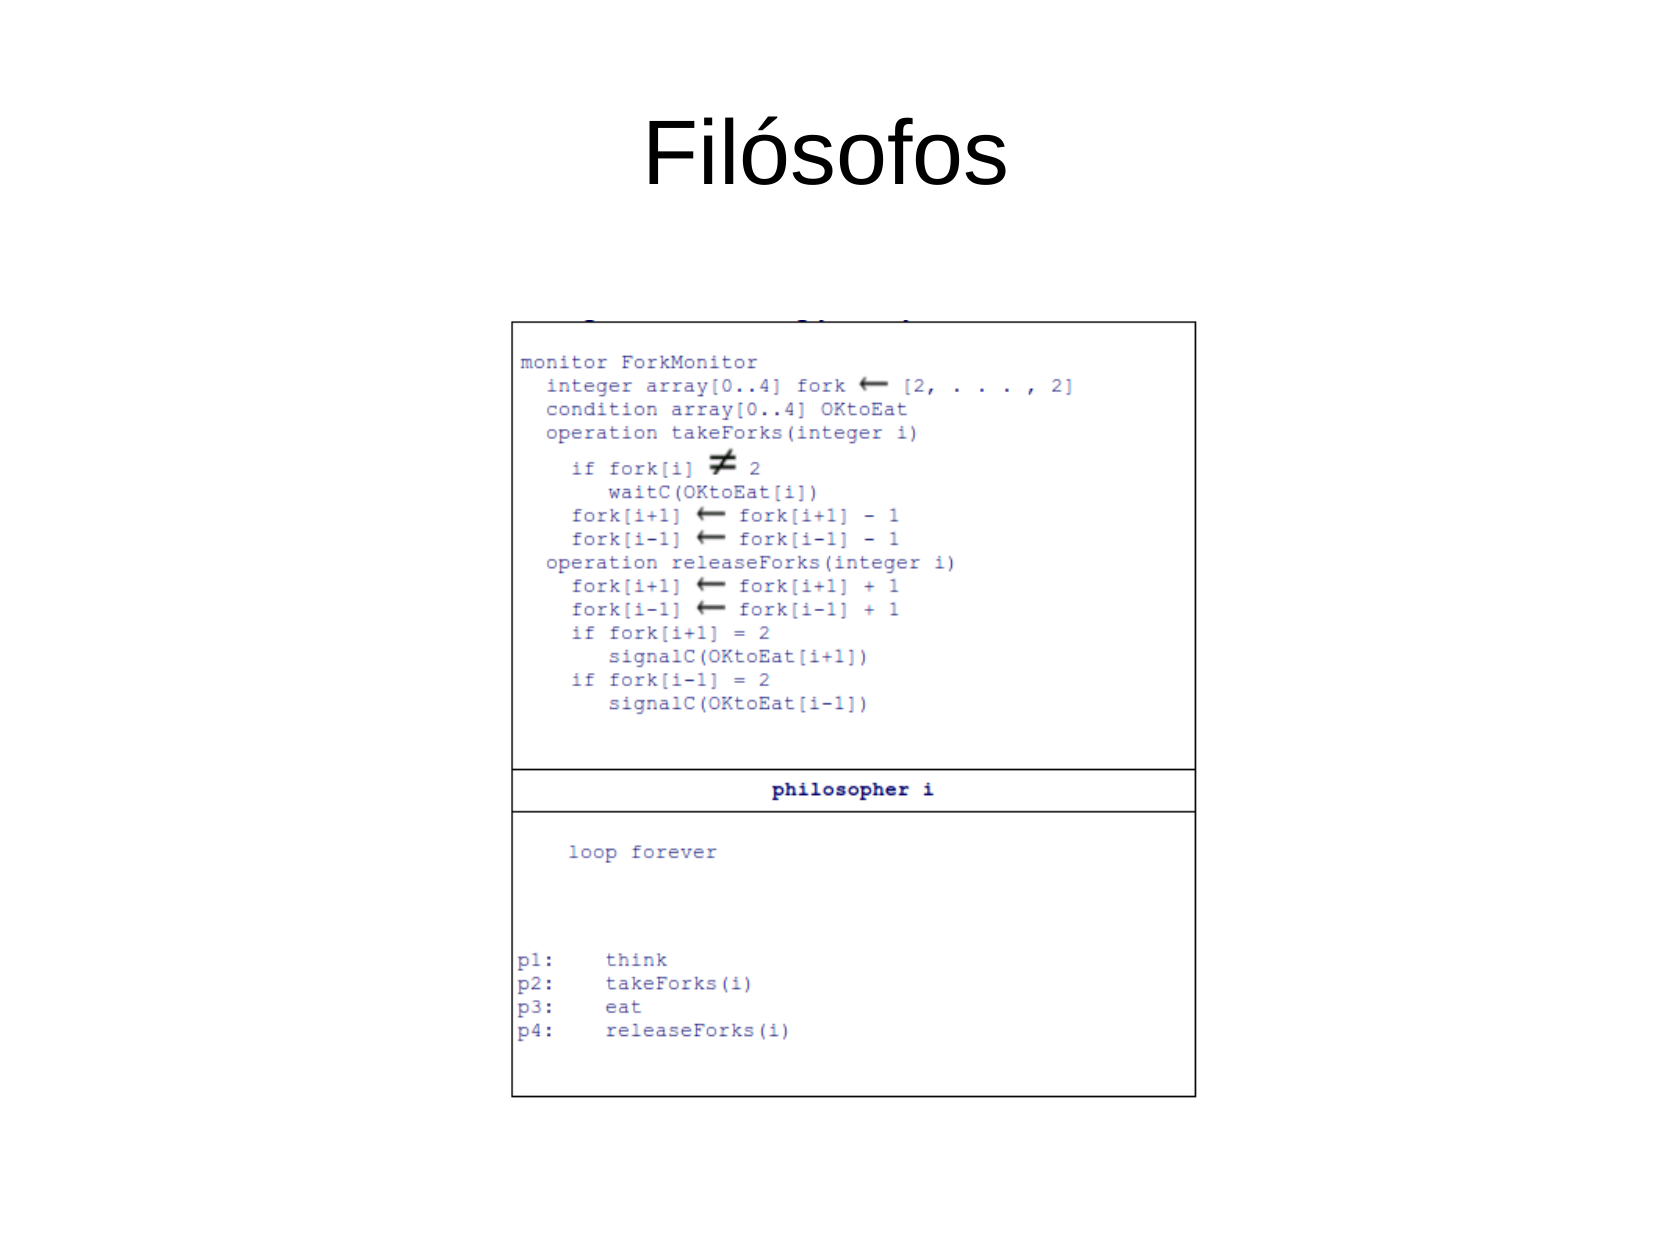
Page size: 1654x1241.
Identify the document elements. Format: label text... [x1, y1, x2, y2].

picture [510, 320, 1209, 1107]
title Filósofos [82, 49, 1571, 257]
